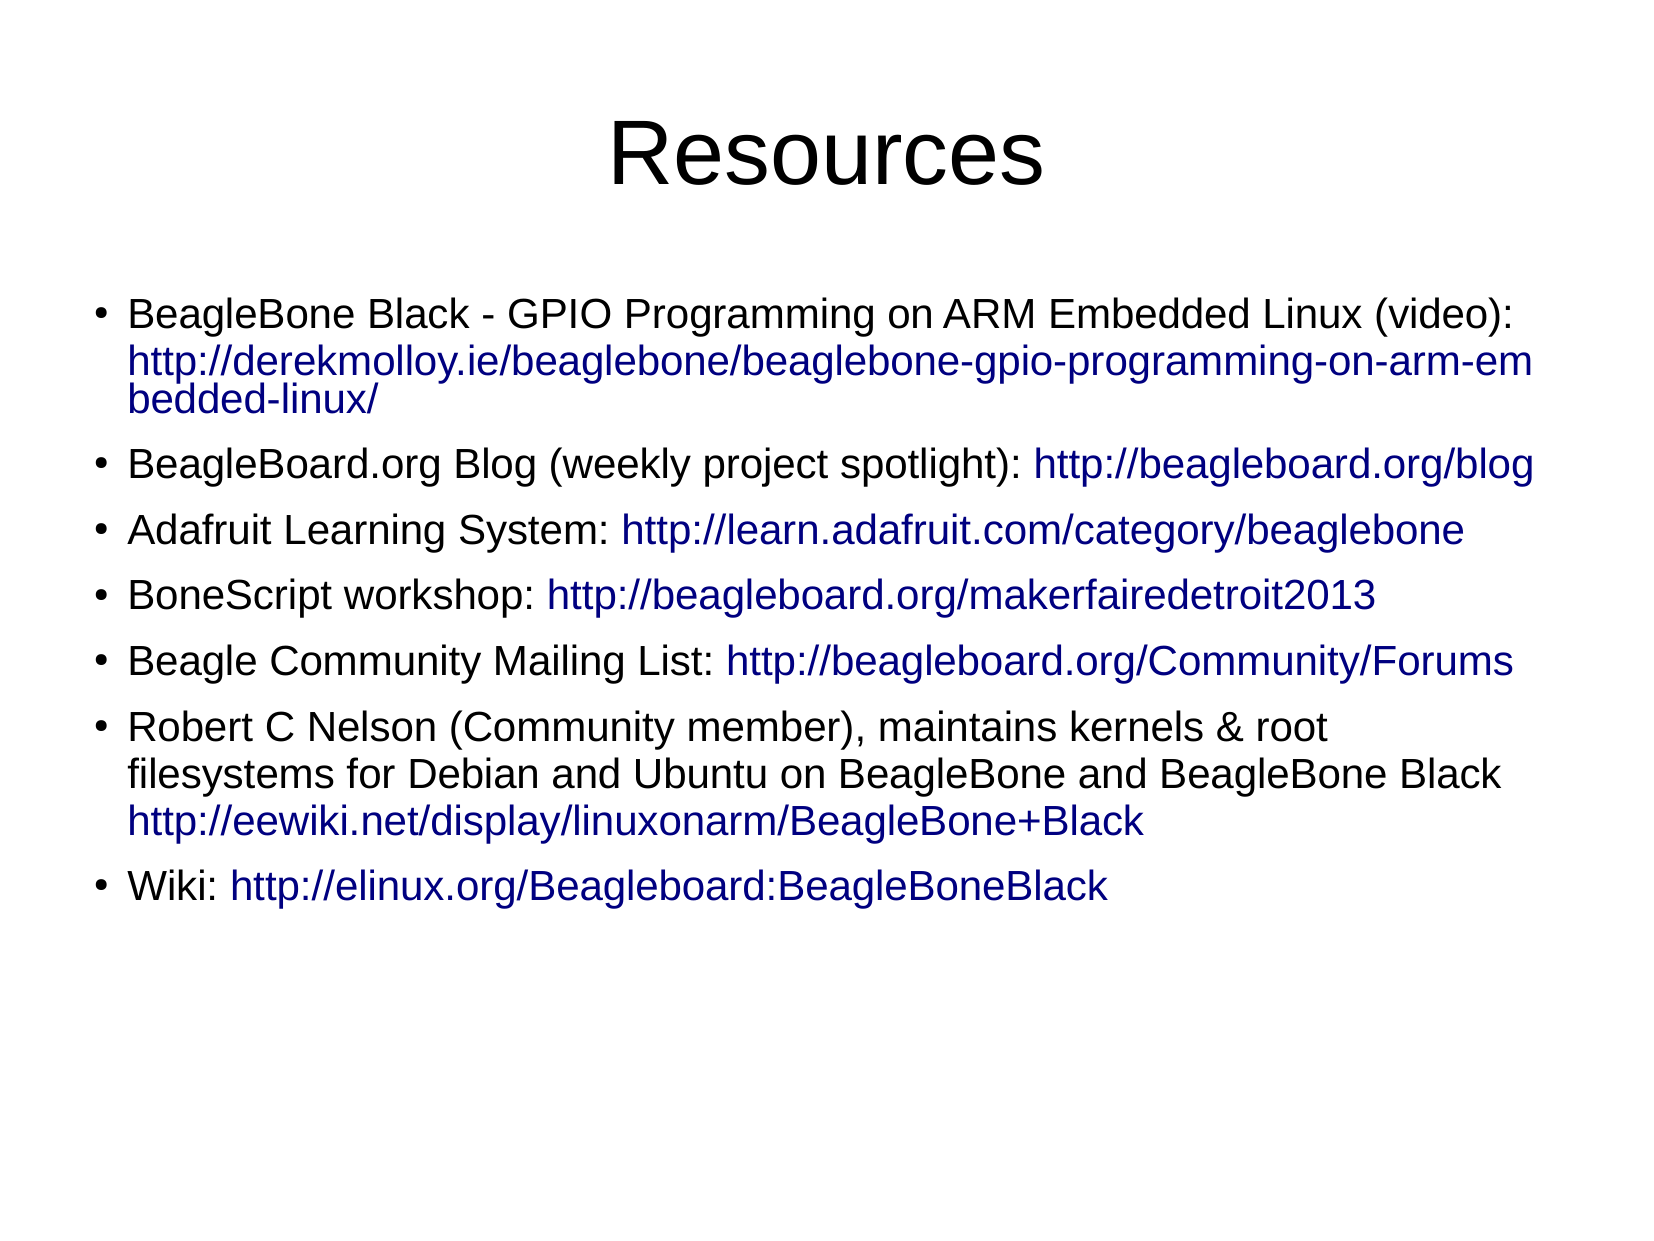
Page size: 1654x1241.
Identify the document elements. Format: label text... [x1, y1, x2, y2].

title Resources [82, 49, 1571, 257]
list BeagleBone Black - GPIO Programming on ARM Embedded Linux (video): http://derekmolloy.ie/beaglebone/beaglebone-gpio-programming-on-arm-embedded-linux/ BeagleBoard.org Blog (weekly project spotlight): http://beagleboard.org/blog Adafruit Learning System: http://learn.adafruit.com/category/beaglebone BoneScript workshop: http://beagleboard.org/makerfairedetroit2013 Beagle Community Mailing List: http://beagleboard.org/Community/Forums Robert C Nelson (Community member), maintains kernels & root filesystems for Debian and Ubuntu on BeagleBone and BeagleBone Black http://eewiki.net/display/linuxonarm/BeagleBone+Black Wiki: http://elinux.org/Beagleboard:BeagleBoneBlack [82, 290, 1538, 1010]
